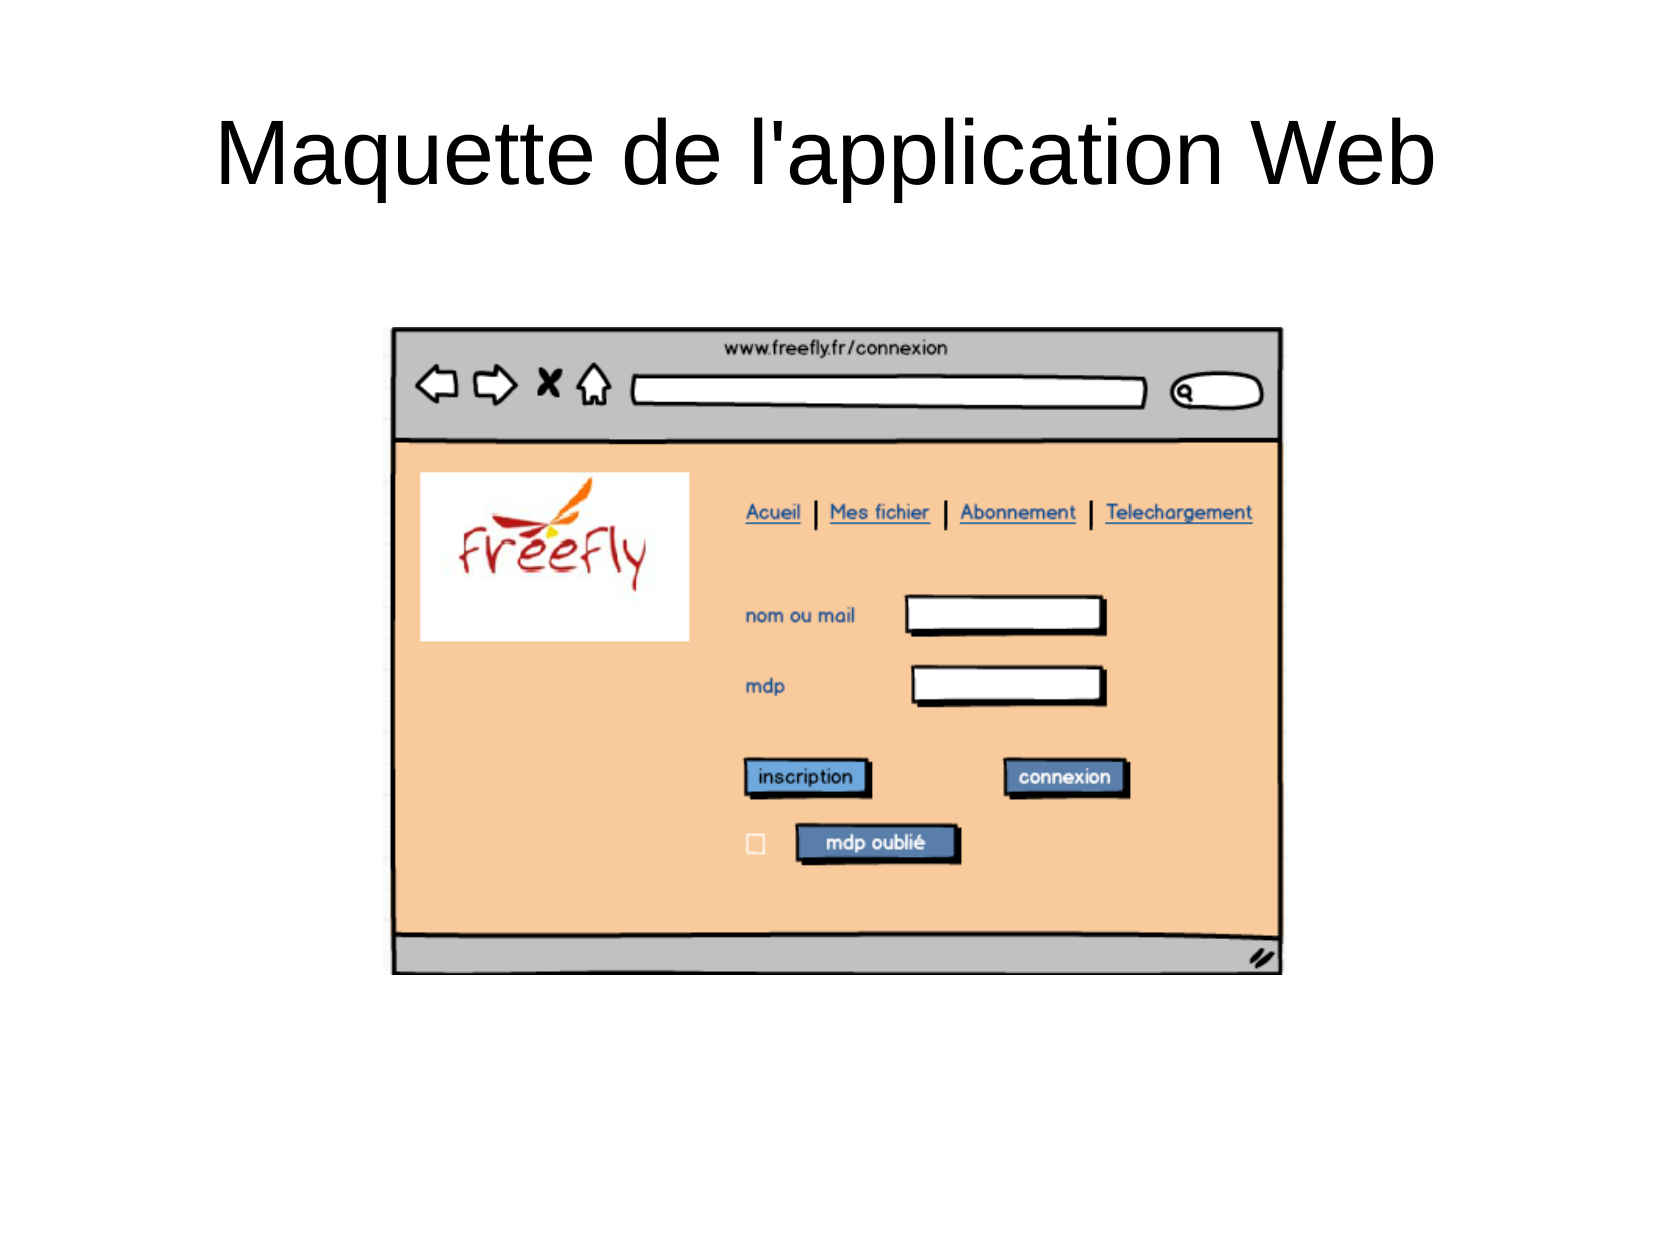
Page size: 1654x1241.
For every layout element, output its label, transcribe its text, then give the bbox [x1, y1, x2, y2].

picture [383, 327, 1287, 975]
title Maquette de l'application Web [82, 49, 1571, 257]
